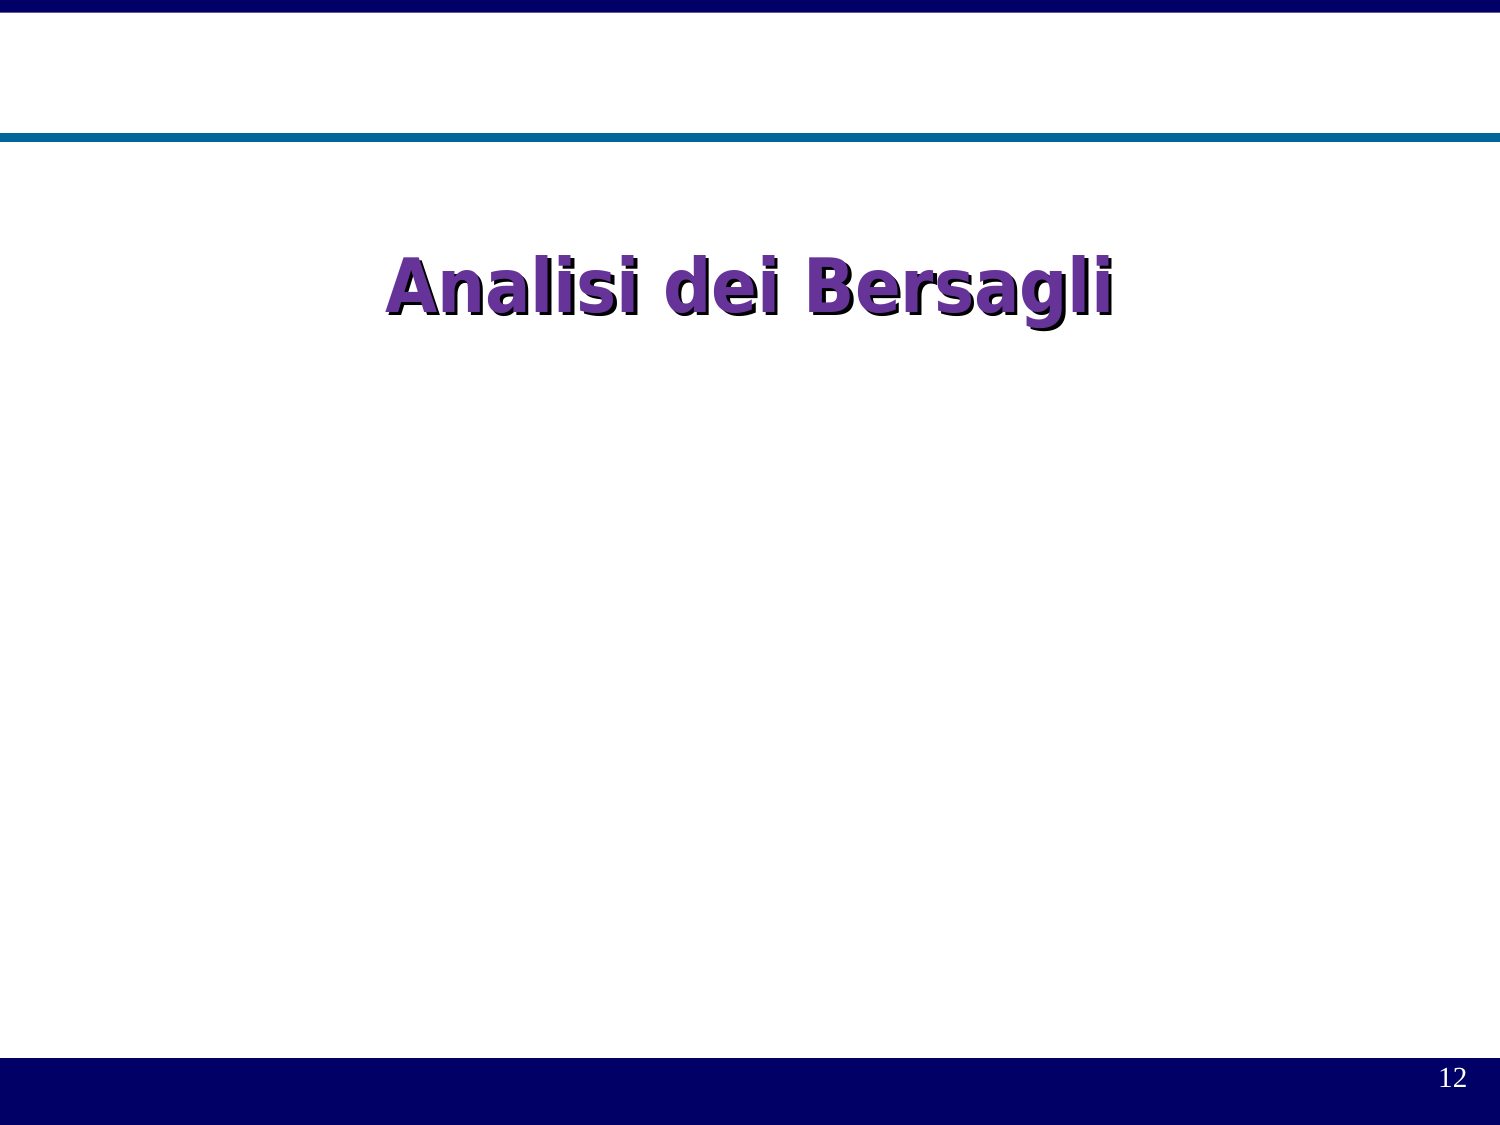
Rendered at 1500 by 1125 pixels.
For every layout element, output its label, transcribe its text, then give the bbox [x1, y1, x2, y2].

subtitle Analisi dei Bersagli [30, 0, 1471, 580]
